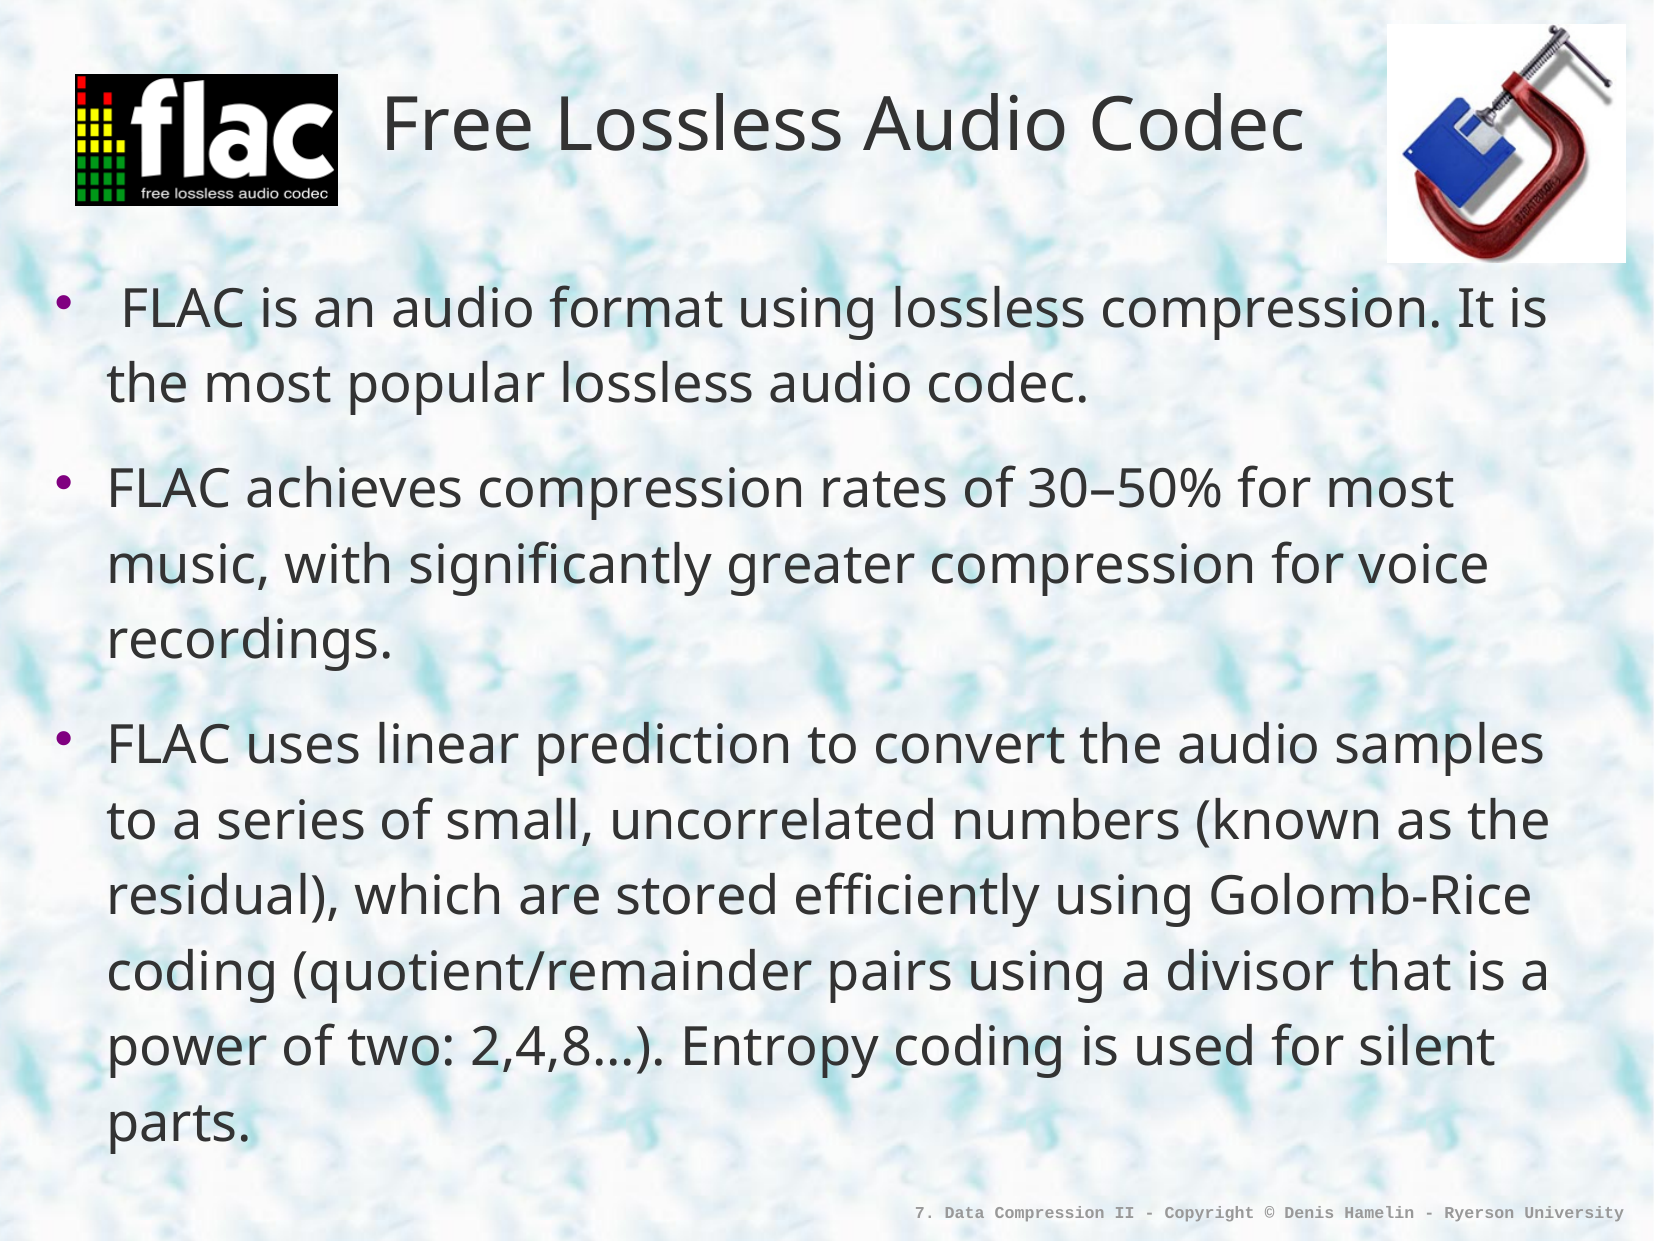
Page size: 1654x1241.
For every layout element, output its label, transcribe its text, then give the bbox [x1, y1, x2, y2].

title Free Lossless Audio Codec [337, 37, 1350, 188]
picture [0, 0, 1654, 1241]
list FLAC is an audio format using lossless compression. It is the most popular lossless audio codec. FLAC achieves compression rates of 30–50% for most music, with significantly greater compression for voice recordings. FLAC uses linear prediction to convert the audio samples to a series of small, uncorrelated numbers (known as the residual), which are stored efficiently using Golomb-Rice coding (quotient/remainder pairs using a divisor that is a power of two: 2,4,8...). Entropy coding is used for silent parts. [37, 262, 1613, 1241]
